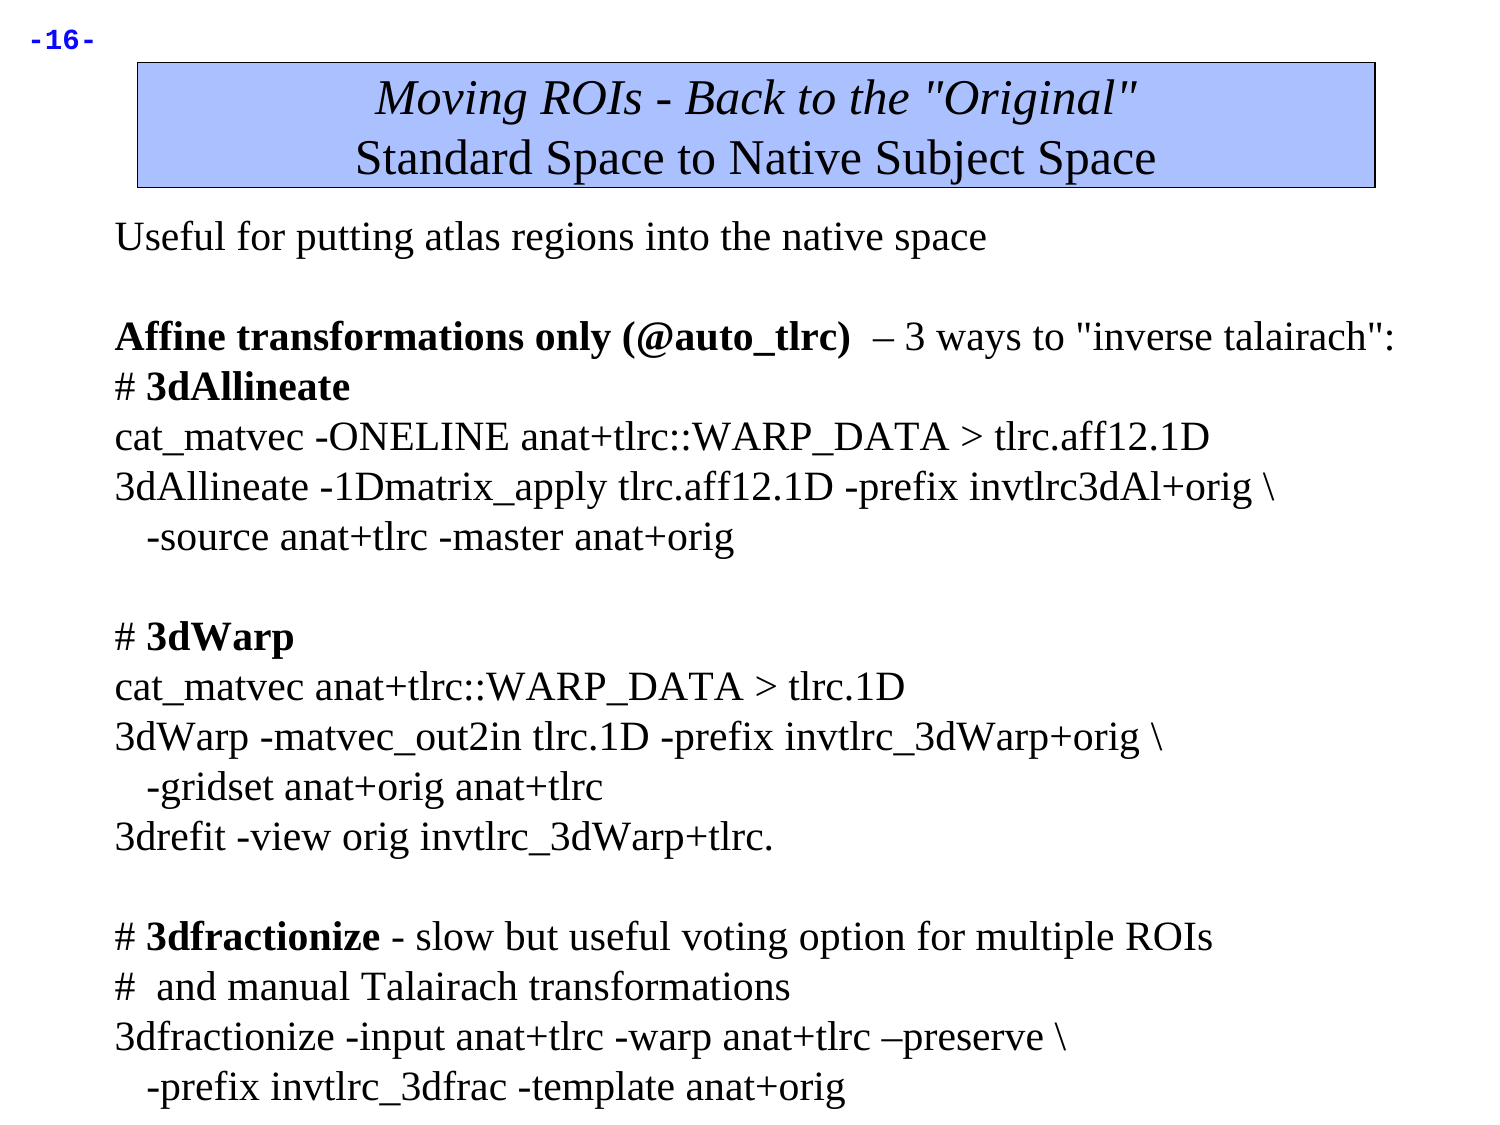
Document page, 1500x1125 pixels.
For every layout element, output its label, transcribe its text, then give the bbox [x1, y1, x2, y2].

title Moving ROIs - Back to the "Original" Standard Space to Native Subject Space [137, 62, 1375, 188]
text_box Useful for putting atlas regions into the native space Affine transformations only (@auto_tlrc) – 3 ways to "inverse talairach": # 3dAllineate cat_matvec -ONELINE anat+tlrc::WARP_DATA > tlrc.aff12.1D 3dAllineate -1Dmatrix_apply tlrc.aff12.1D -prefix invtlrc3dAl+orig \ -source anat+tlrc -master anat+orig # 3dWarp cat_matvec anat+tlrc::WARP_DATA > tlrc.1D 3dWarp -matvec_out2in tlrc.1D -prefix invtlrc_3dWarp+orig \ -gridset anat+orig anat+tlrc 3drefit -view orig invtlrc_3dWarp+tlrc. # 3dfractionize - slow but useful voting option for multiple ROIs # and manual Talairach transformations 3dfractionize -input anat+tlrc -warp anat+tlrc –preserve \ -prefix invtlrc_3dfrac -template anat+orig [99, 200, 1438, 1125]
